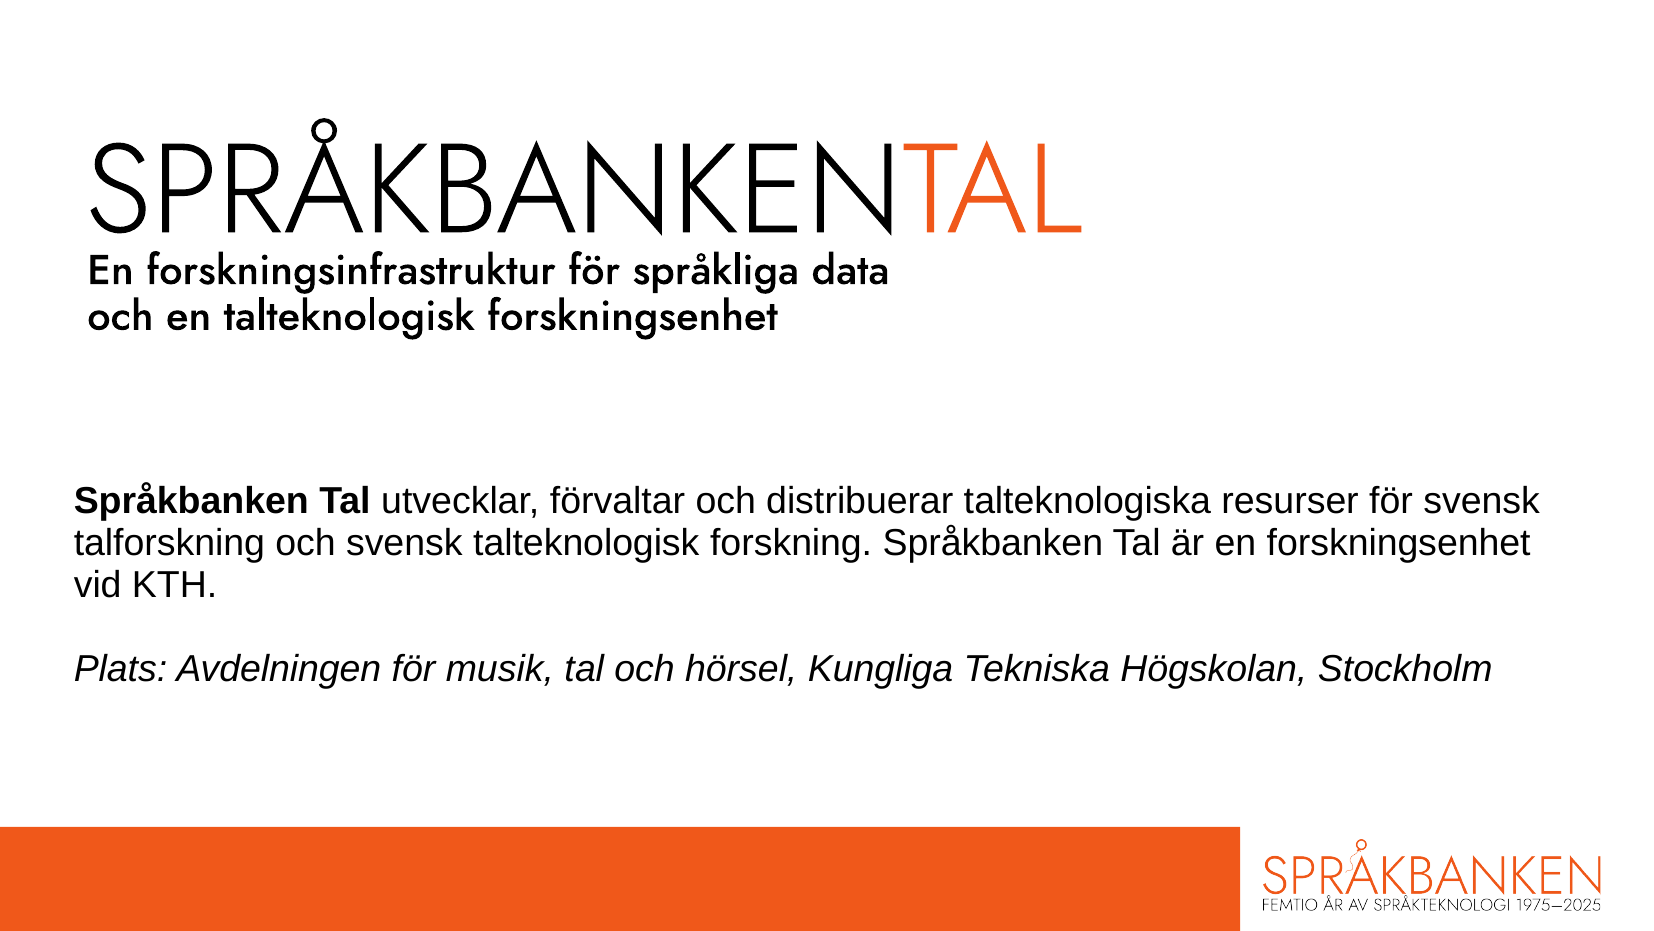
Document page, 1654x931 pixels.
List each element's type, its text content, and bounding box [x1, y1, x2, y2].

picture [88, 118, 1082, 340]
picture [1263, 839, 1601, 911]
text_box Språkbanken Tal utvecklar, förvaltar och distribuerar talteknologiska resurser för svensk talforskning och svensk talteknologisk forskning. Språkbanken Tal är en forskningsenhet vid KTH. Plats: Avdelningen för musik, tal och hörsel, Kungliga Tekniska Högskolan, Stockholm [59, 472, 1595, 827]
